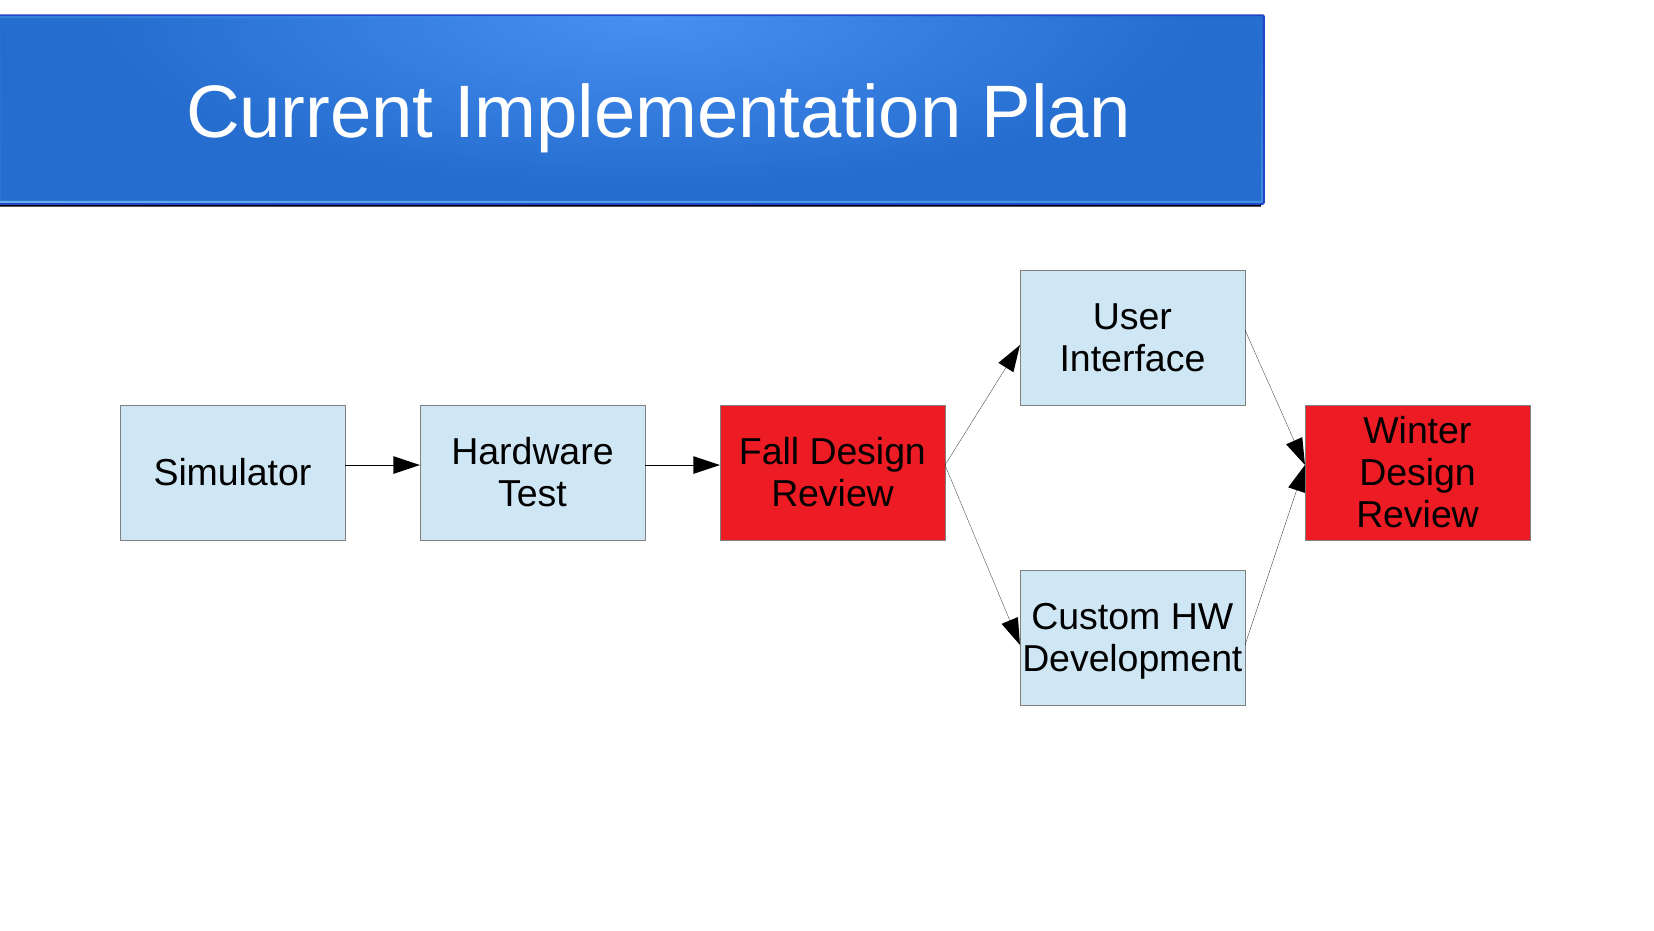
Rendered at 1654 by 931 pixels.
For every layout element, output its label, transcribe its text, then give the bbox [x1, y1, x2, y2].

text_box Hardware Test [420, 405, 646, 541]
text_box Winter Design Review [1305, 405, 1531, 541]
text_box Fall Design Review [720, 405, 946, 541]
text_box User Interface [1020, 270, 1246, 406]
text_box Simulator [120, 405, 346, 541]
text_box Custom HW Development [1020, 570, 1246, 706]
title Current Implementation Plan [82, 35, 1235, 189]
